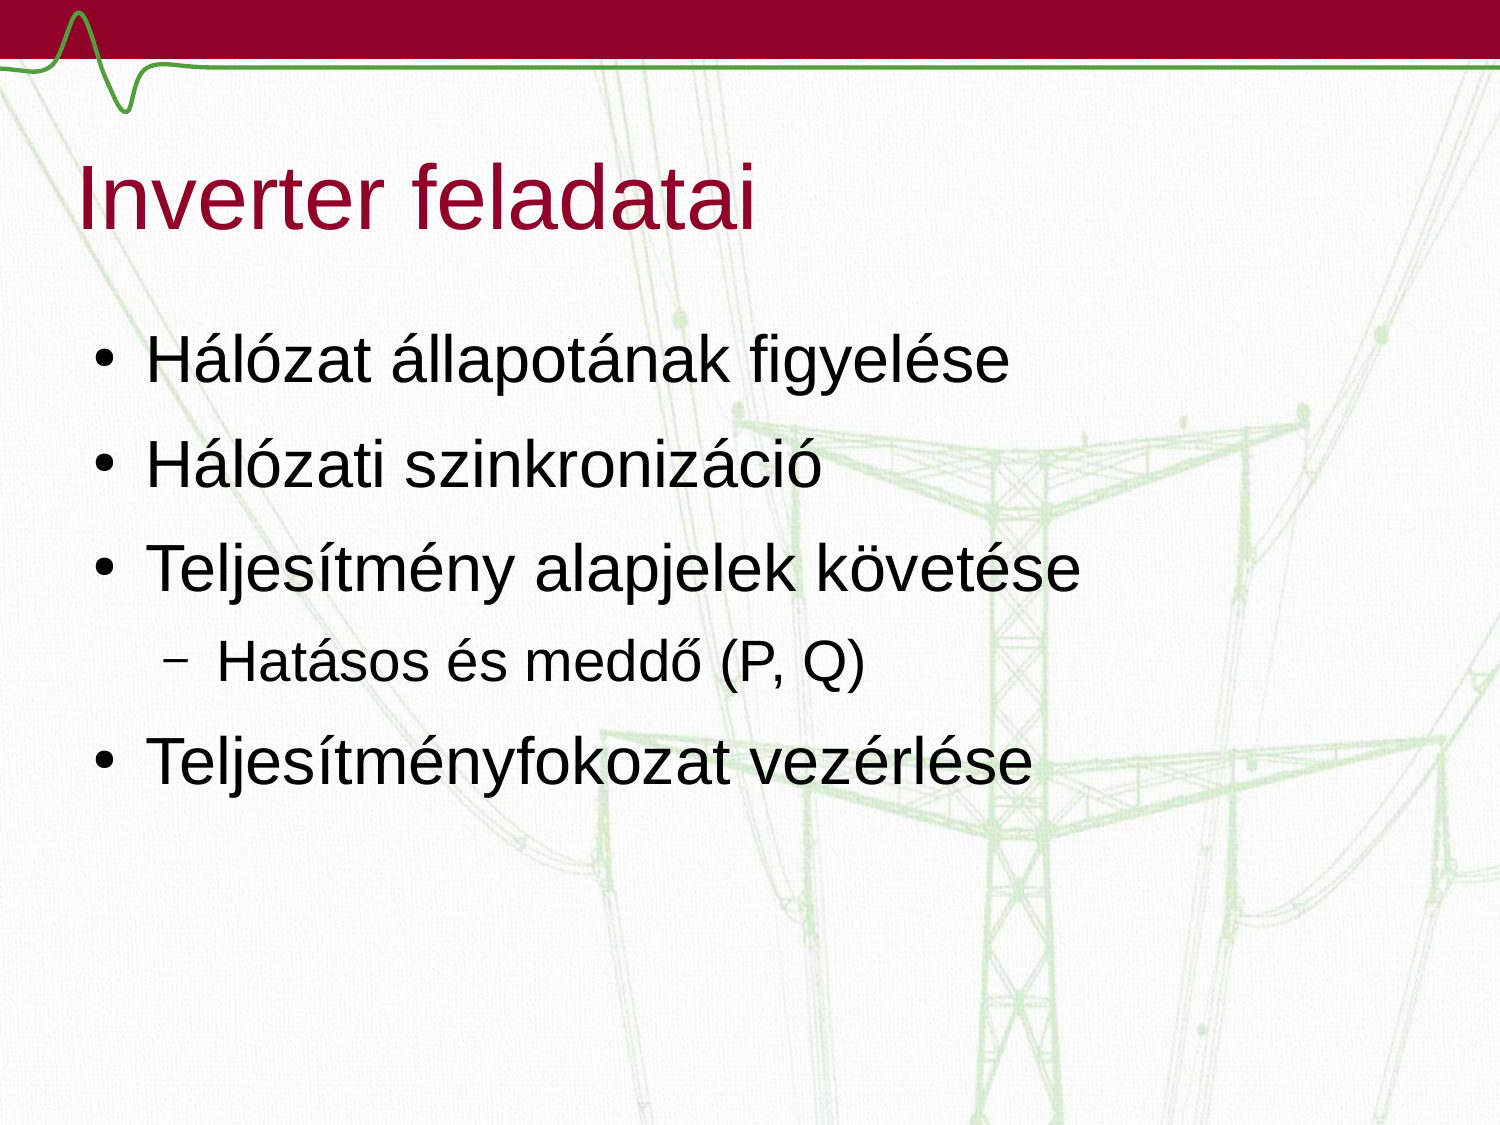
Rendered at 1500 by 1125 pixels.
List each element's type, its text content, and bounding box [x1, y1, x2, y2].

title Inverter feladatai [75, 103, 1425, 292]
picture [0, 59, 53, 69]
picture [0, 59, 1500, 1125]
picture [102, 59, 1500, 103]
list Hálózat állapotának figyelése Hálózati szinkronizáció Teljesítmény alapjelek követése Hatásos és meddő (P, Q) Teljesítményfokozat vezérlése [75, 322, 1425, 975]
